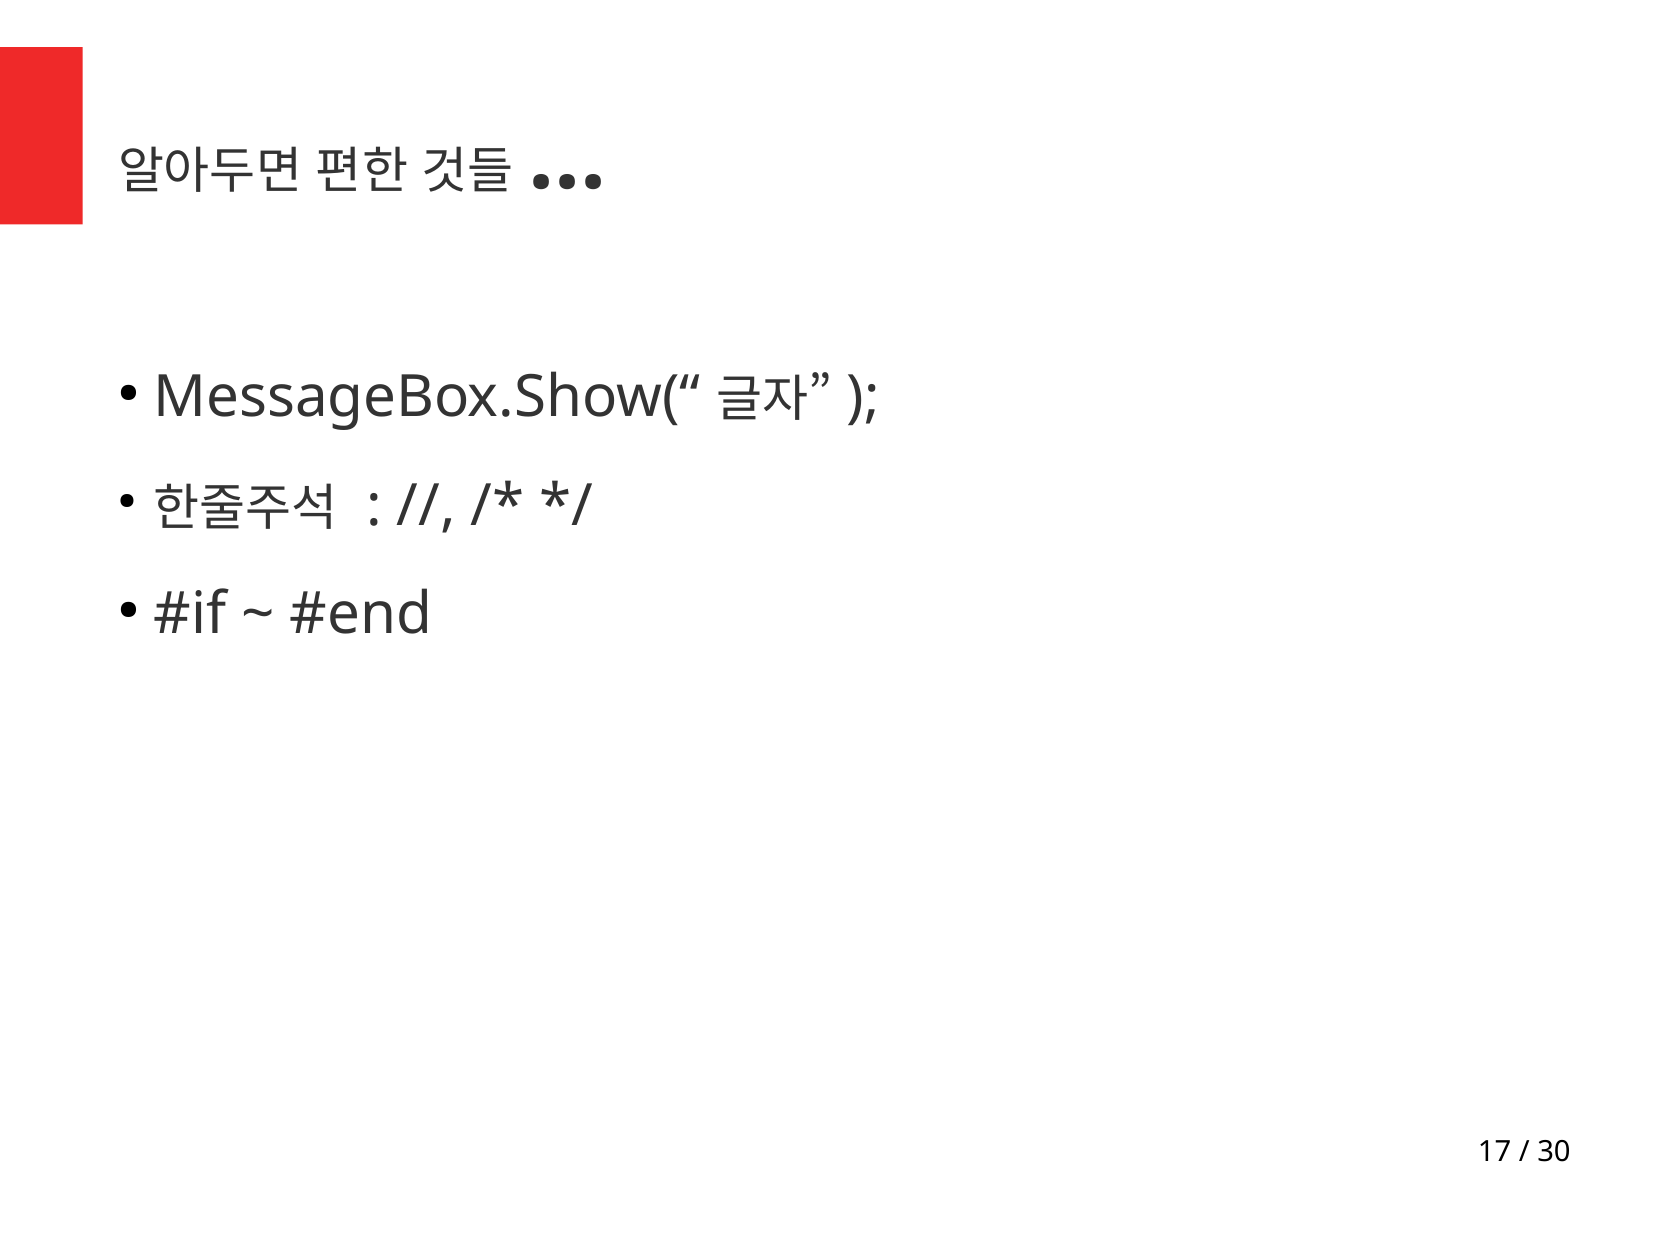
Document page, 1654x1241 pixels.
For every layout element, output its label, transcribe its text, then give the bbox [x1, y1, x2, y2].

title 알아두면 편한 것들... [118, 49, 1571, 257]
list MessageBox.Show(“글자”); 한줄주석 : //, /* */ #if ~ #end [118, 354, 1536, 1074]
